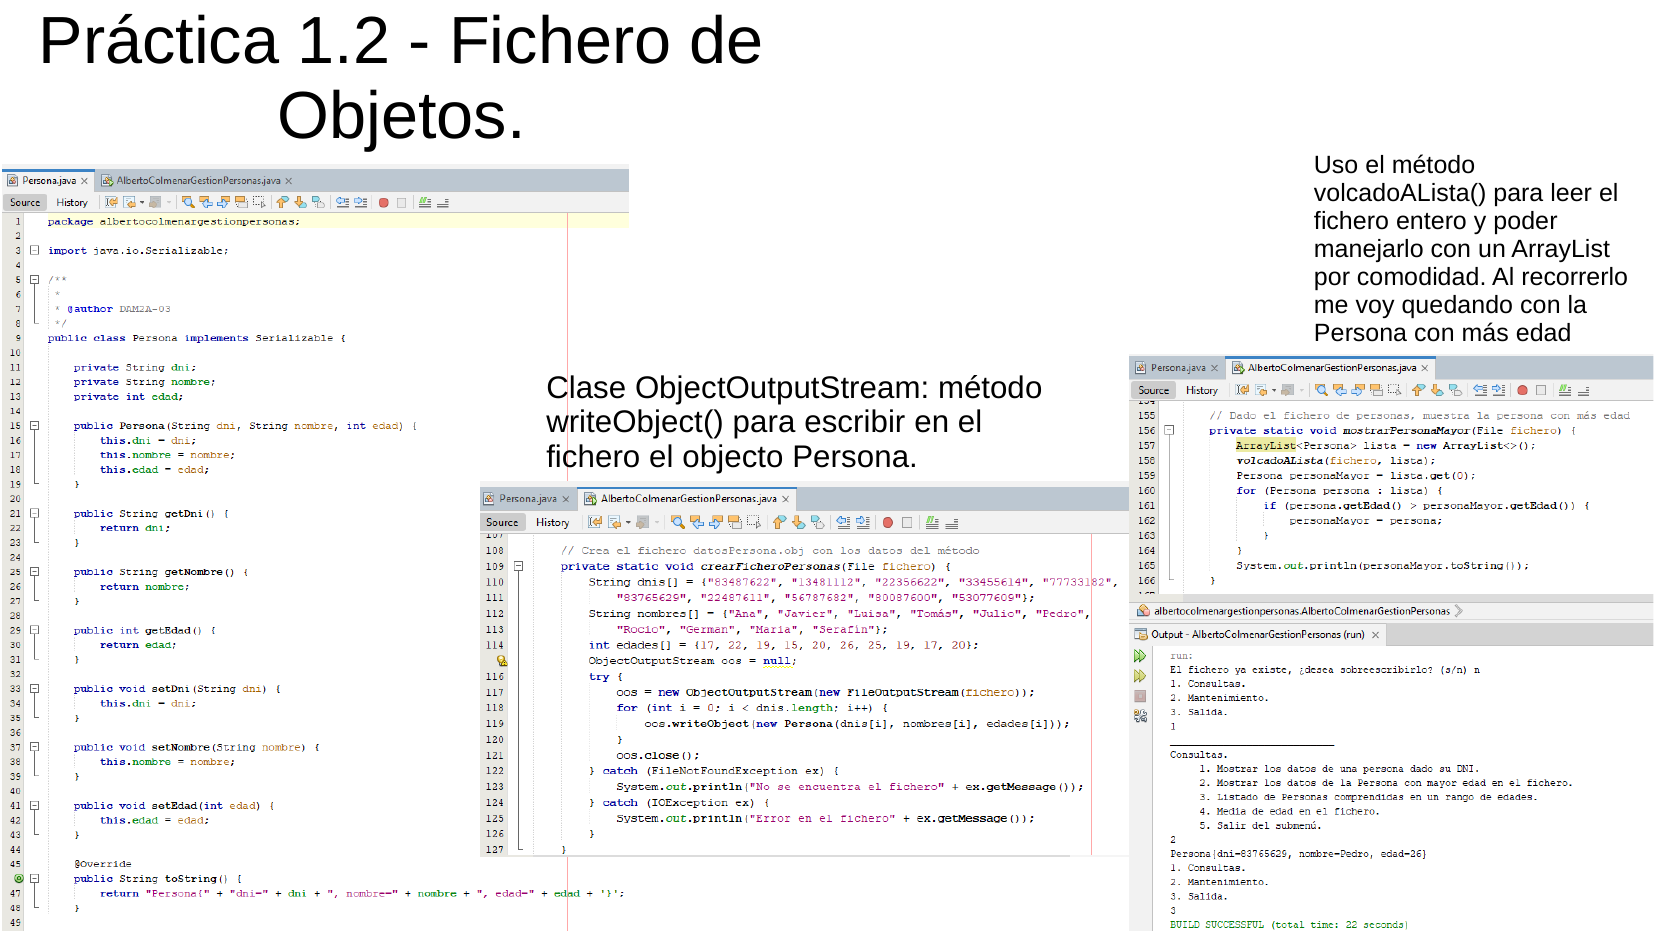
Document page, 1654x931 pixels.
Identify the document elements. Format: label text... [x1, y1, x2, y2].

title Práctica 1.2 - Fichero de Objetos. [0, 0, 804, 156]
text_box Clase ObjectOutputStream: método writeObject() para escribir en el fichero el objecto Persona. [531, 362, 1093, 482]
text_box Uso el método volcadoALista() para leer el fichero entero y poder manejarlo con un ArrayList por comodidad. Al recorrerlo me voy quedando con la Persona con más edad [1299, 143, 1654, 355]
picture [2, 164, 1654, 931]
